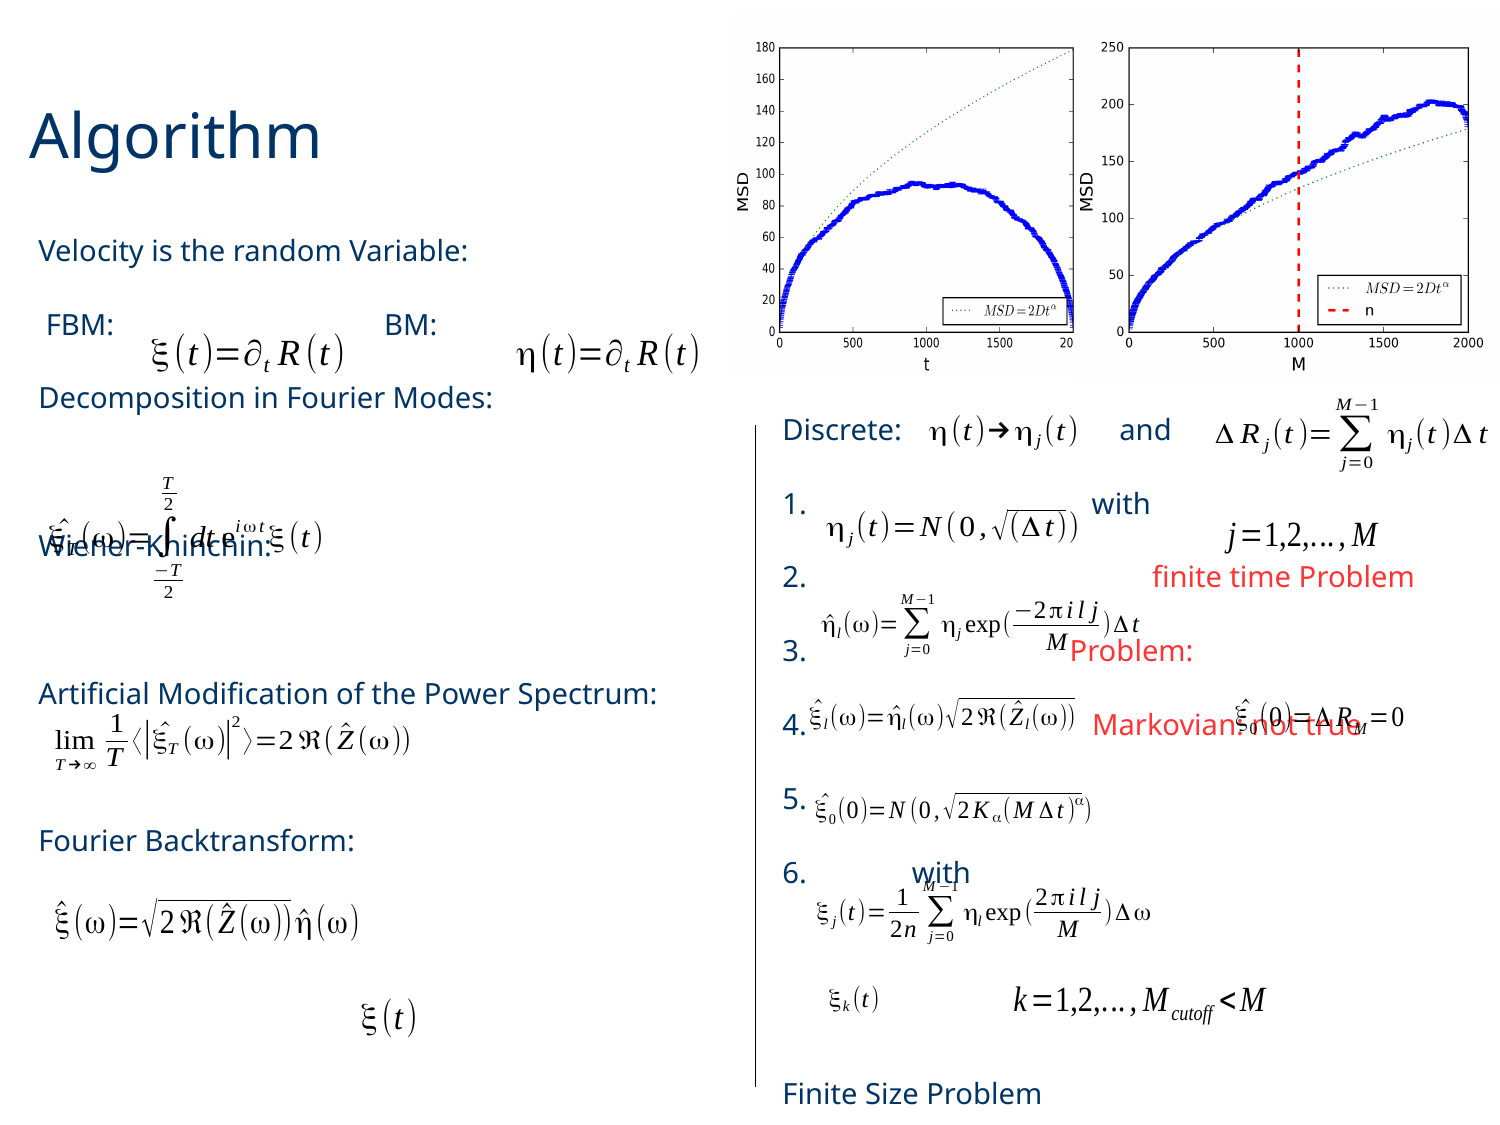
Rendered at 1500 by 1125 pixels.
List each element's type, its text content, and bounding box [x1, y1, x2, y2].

chart [507, 330, 709, 378]
chart [40, 472, 331, 603]
chart [1005, 980, 1276, 1025]
chart [47, 897, 367, 945]
chart [1206, 394, 1497, 473]
chart [810, 877, 1158, 945]
picture [732, 11, 1500, 378]
text_box Discrete: and 1. with 2. finite time Problem 3. Problem: 4. Markovian: not true 5. 6. with Finite Size Problem [767, 403, 1453, 1125]
text_box Velocity is the random Variable: FBM: BM: Decomposition in Fourier Modes: Wiener-Khinchin: Artificial Modification of the Power Spectrum: Fourier Backtransform: [23, 224, 1146, 1125]
chart [47, 708, 419, 774]
chart [809, 791, 1099, 827]
chart [822, 983, 886, 1016]
chart [818, 507, 1087, 548]
chart [352, 996, 426, 1040]
chart [921, 413, 1087, 451]
chart [814, 590, 1147, 658]
chart [1216, 515, 1388, 556]
title Algorithm [29, 103, 732, 175]
chart [141, 330, 355, 378]
chart [1228, 696, 1430, 737]
chart [803, 696, 1083, 734]
